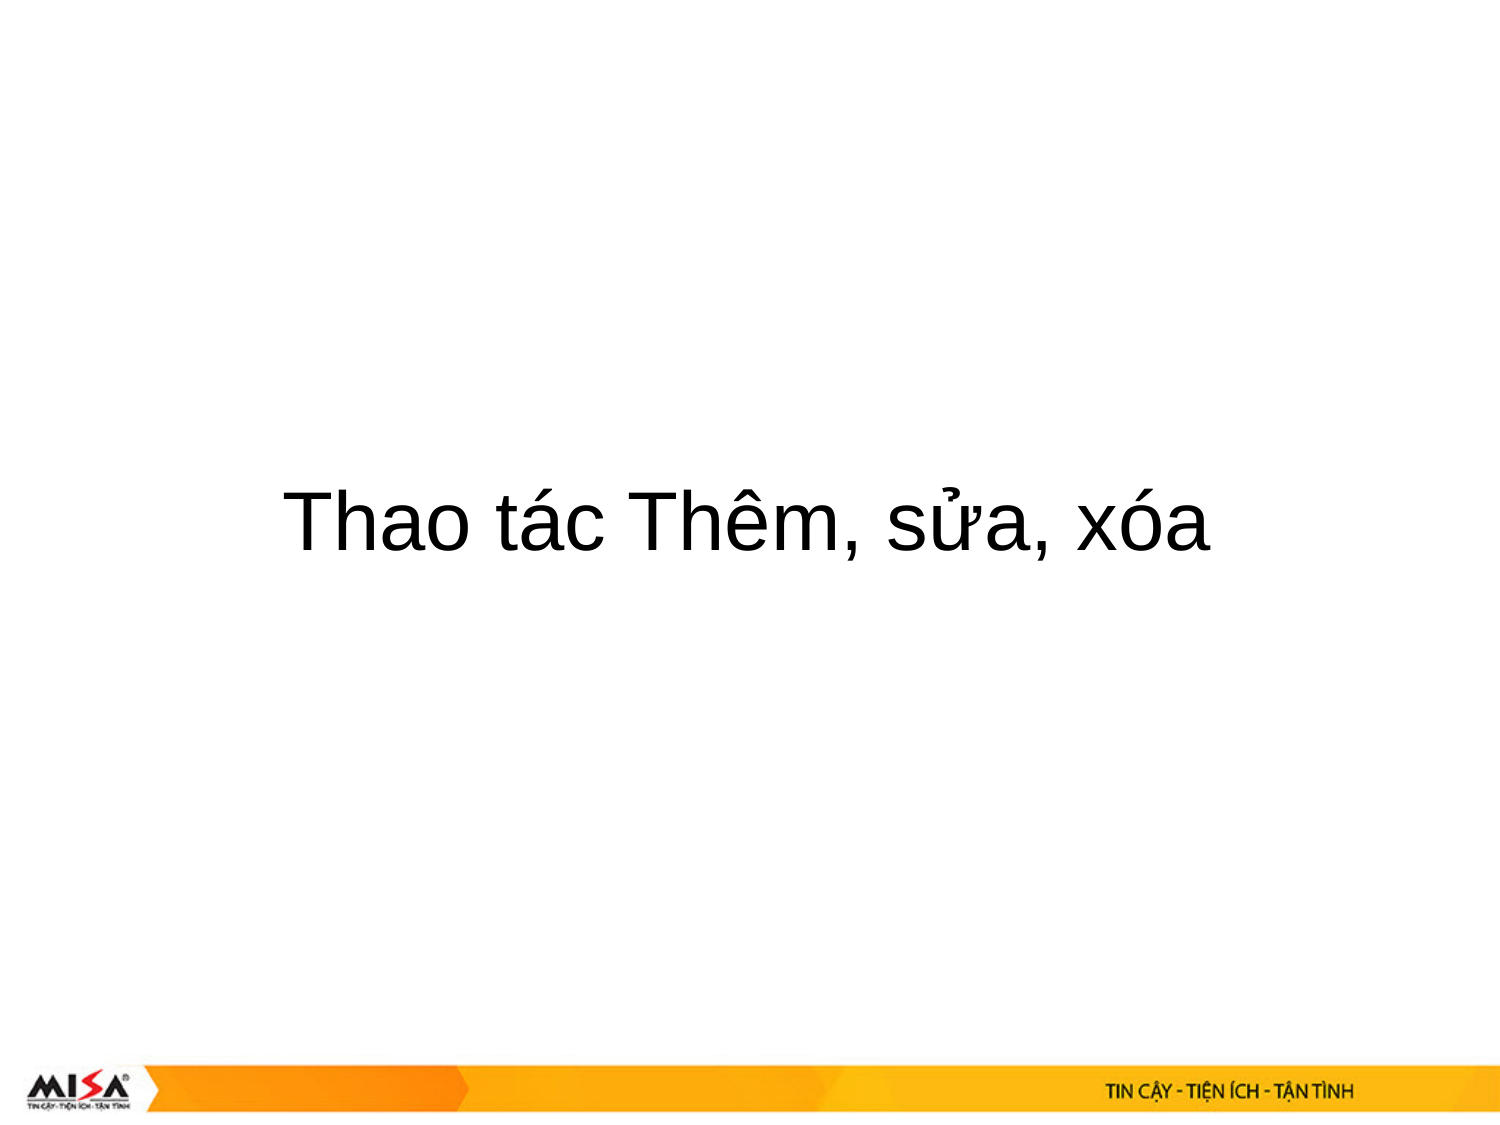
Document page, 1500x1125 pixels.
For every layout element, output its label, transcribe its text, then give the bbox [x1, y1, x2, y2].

text_box Thao tác Thêm, sửa, xóa [267, 468, 1250, 576]
picture [0, 0, 1500, 1125]
